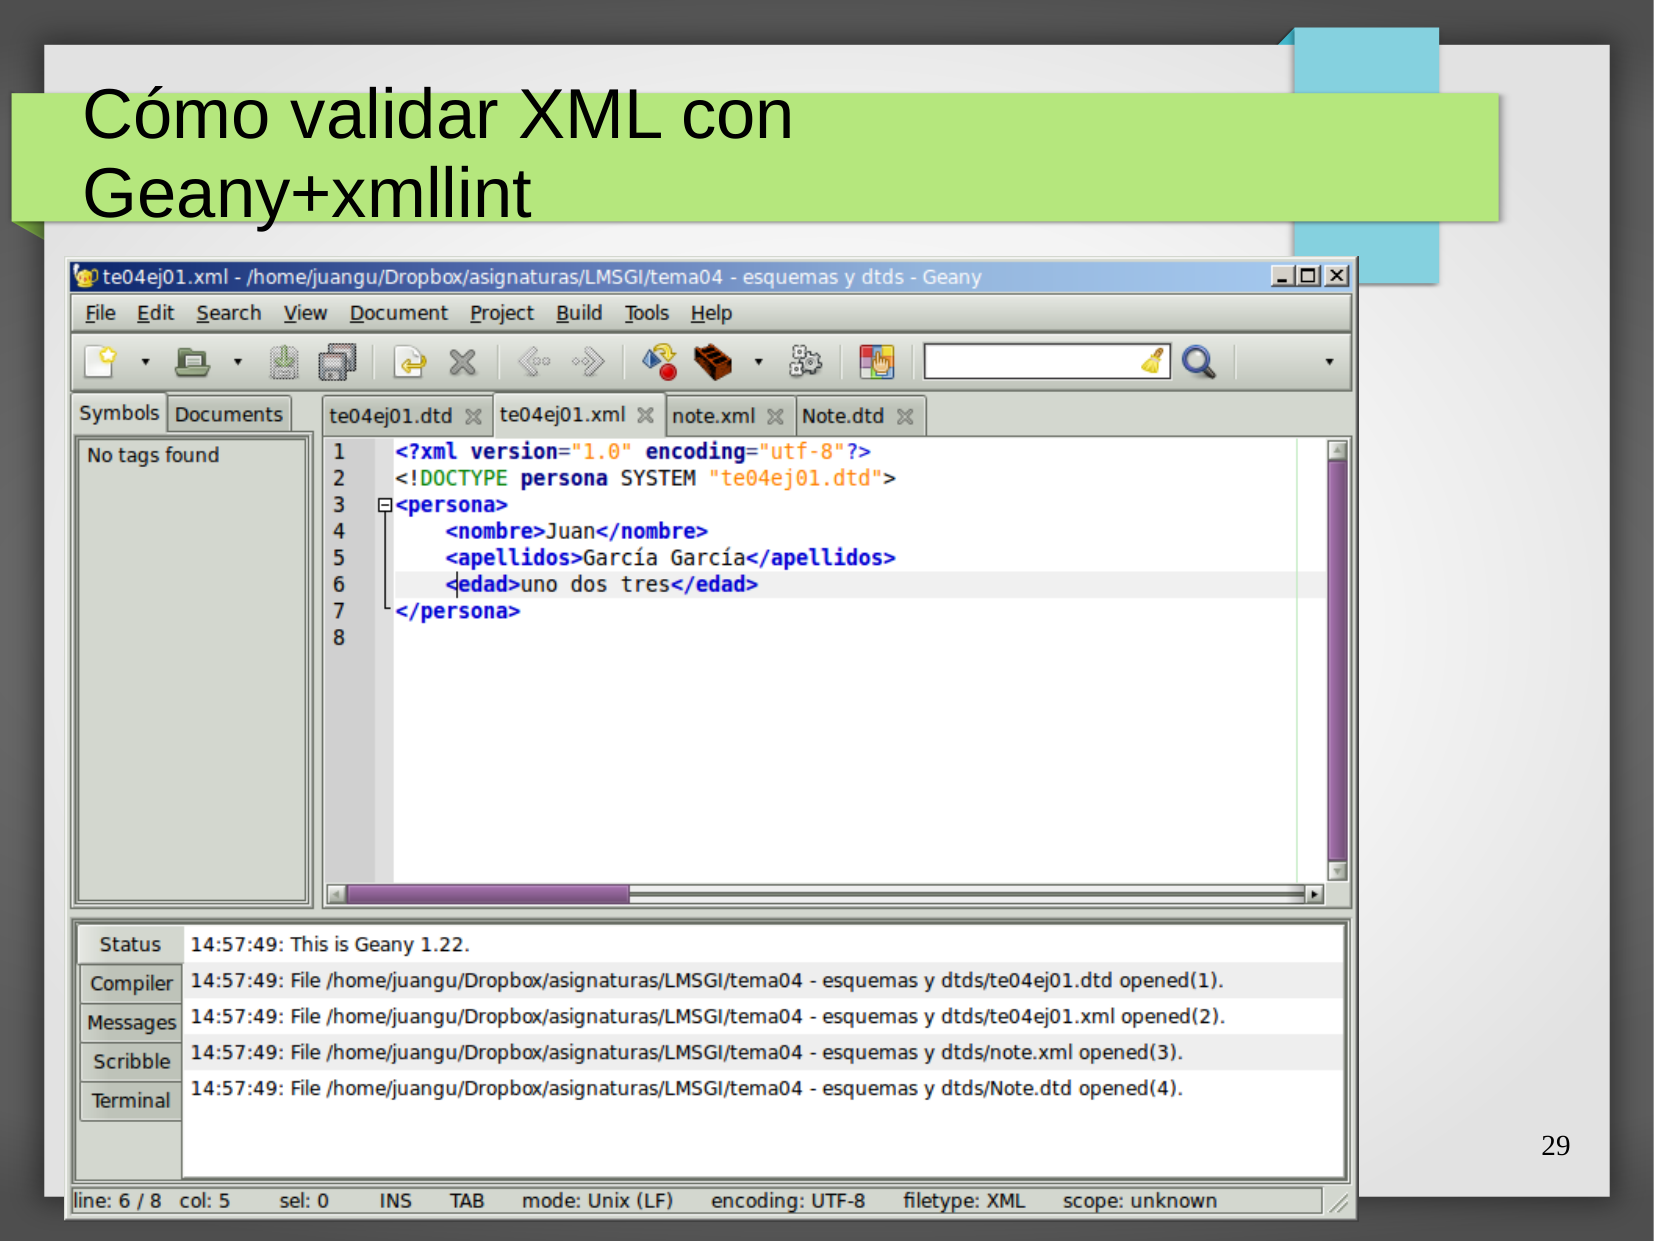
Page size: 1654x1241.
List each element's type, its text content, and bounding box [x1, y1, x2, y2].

picture [0, 0, 1654, 1241]
title Cómo validar XML con Geany+xmllint [82, 74, 1264, 233]
